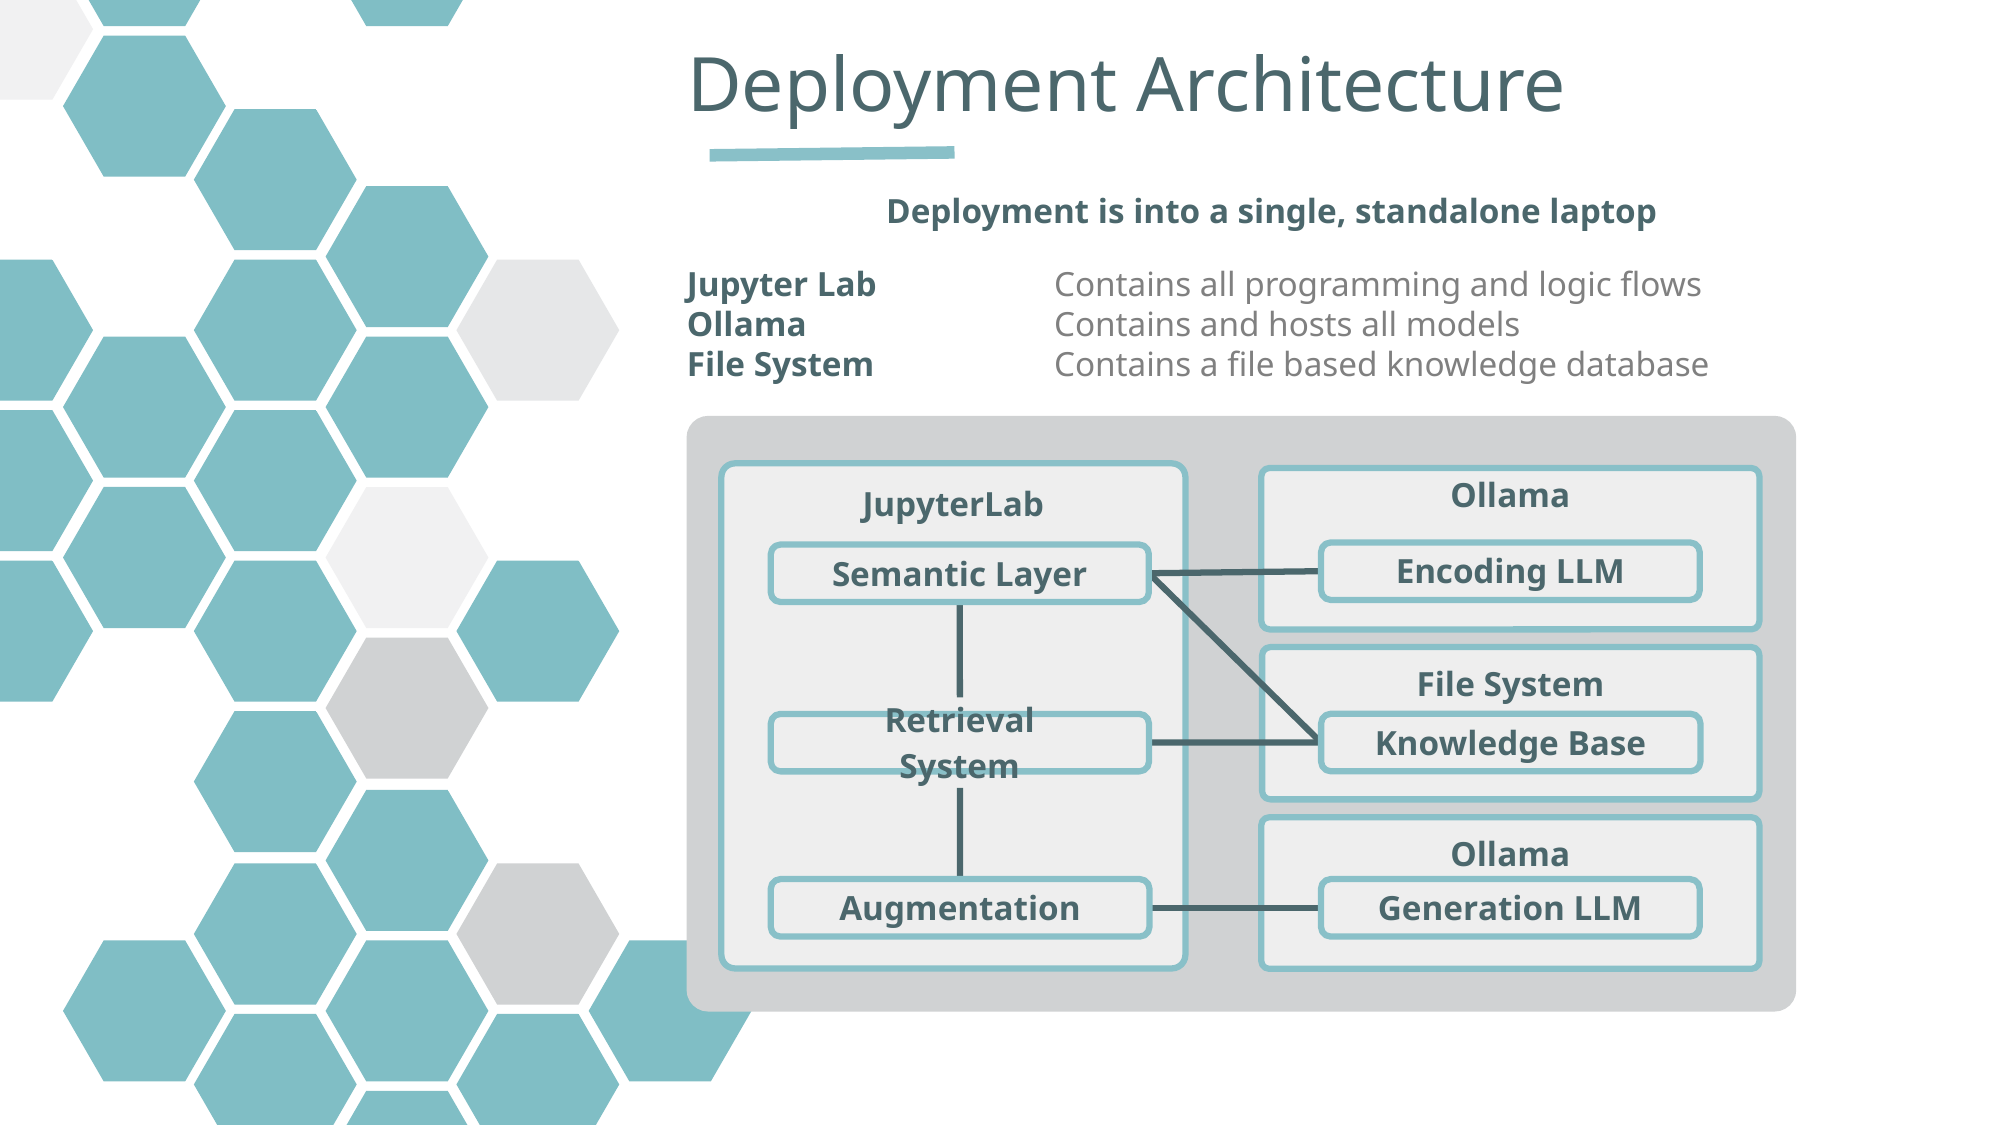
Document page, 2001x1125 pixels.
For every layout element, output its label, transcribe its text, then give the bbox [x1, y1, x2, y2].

text_box File System [1327, 630, 1695, 714]
text_box Knowledge Base [1370, 697, 1651, 788]
text_box Retrieval System [820, 712, 1100, 773]
text_box Ollama [1326, 472, 1695, 543]
text_box JupyterLab [782, 480, 1125, 544]
text_box Generation LLM [1370, 878, 1651, 938]
text_box Contains all programming and logic flows Contains and hosts all models Contains a file based knowledge database [1039, 256, 1891, 391]
text_box Augmentation [820, 878, 1100, 938]
text_box Ollama [1326, 831, 1695, 880]
text_box Encoding LLM [1370, 541, 1651, 601]
text_box [689, 418, 1794, 1009]
text_box Semantic Layer [820, 543, 1100, 604]
picture [0, 0, 752, 1125]
title Deployment Architecture [672, 28, 1934, 147]
text_box Jupyter Lab Ollama File System [672, 256, 1039, 391]
text_box Deployment is into a single, standalone laptop [672, 182, 1873, 238]
